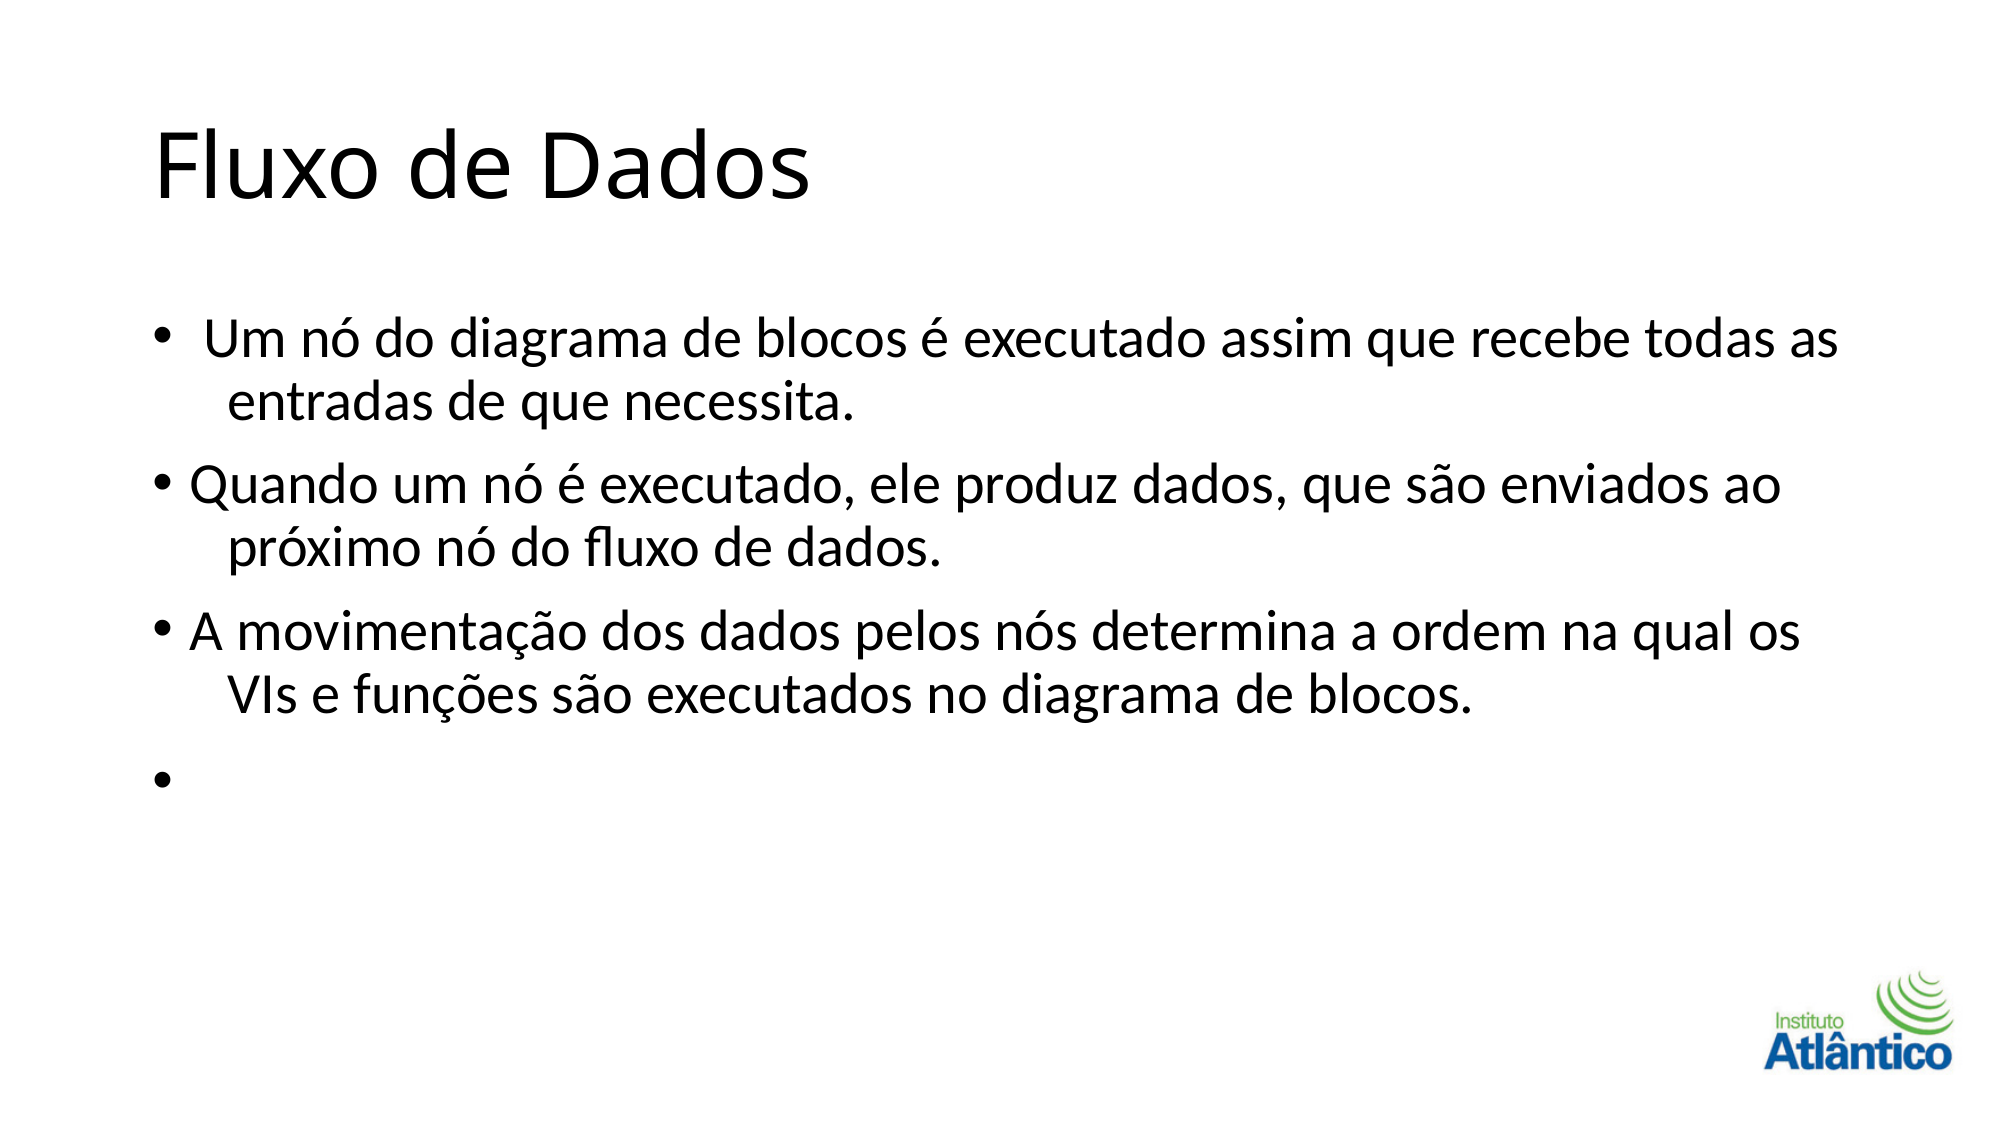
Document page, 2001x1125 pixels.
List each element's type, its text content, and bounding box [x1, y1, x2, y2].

title Fluxo de Dados [137, 59, 1863, 278]
picture [1717, 930, 2000, 1120]
list Um nó do diagrama de blocos é executado assim que recebe todas as entradas de que necessita. Quando um nó é executado, ele produz dados, que são enviados ao próximo nó do fluxo de dados. A movimentação dos dados pelos nós determina a ordem na qual os VIs e funções são executados no diagrama de blocos. [137, 299, 1863, 1014]
